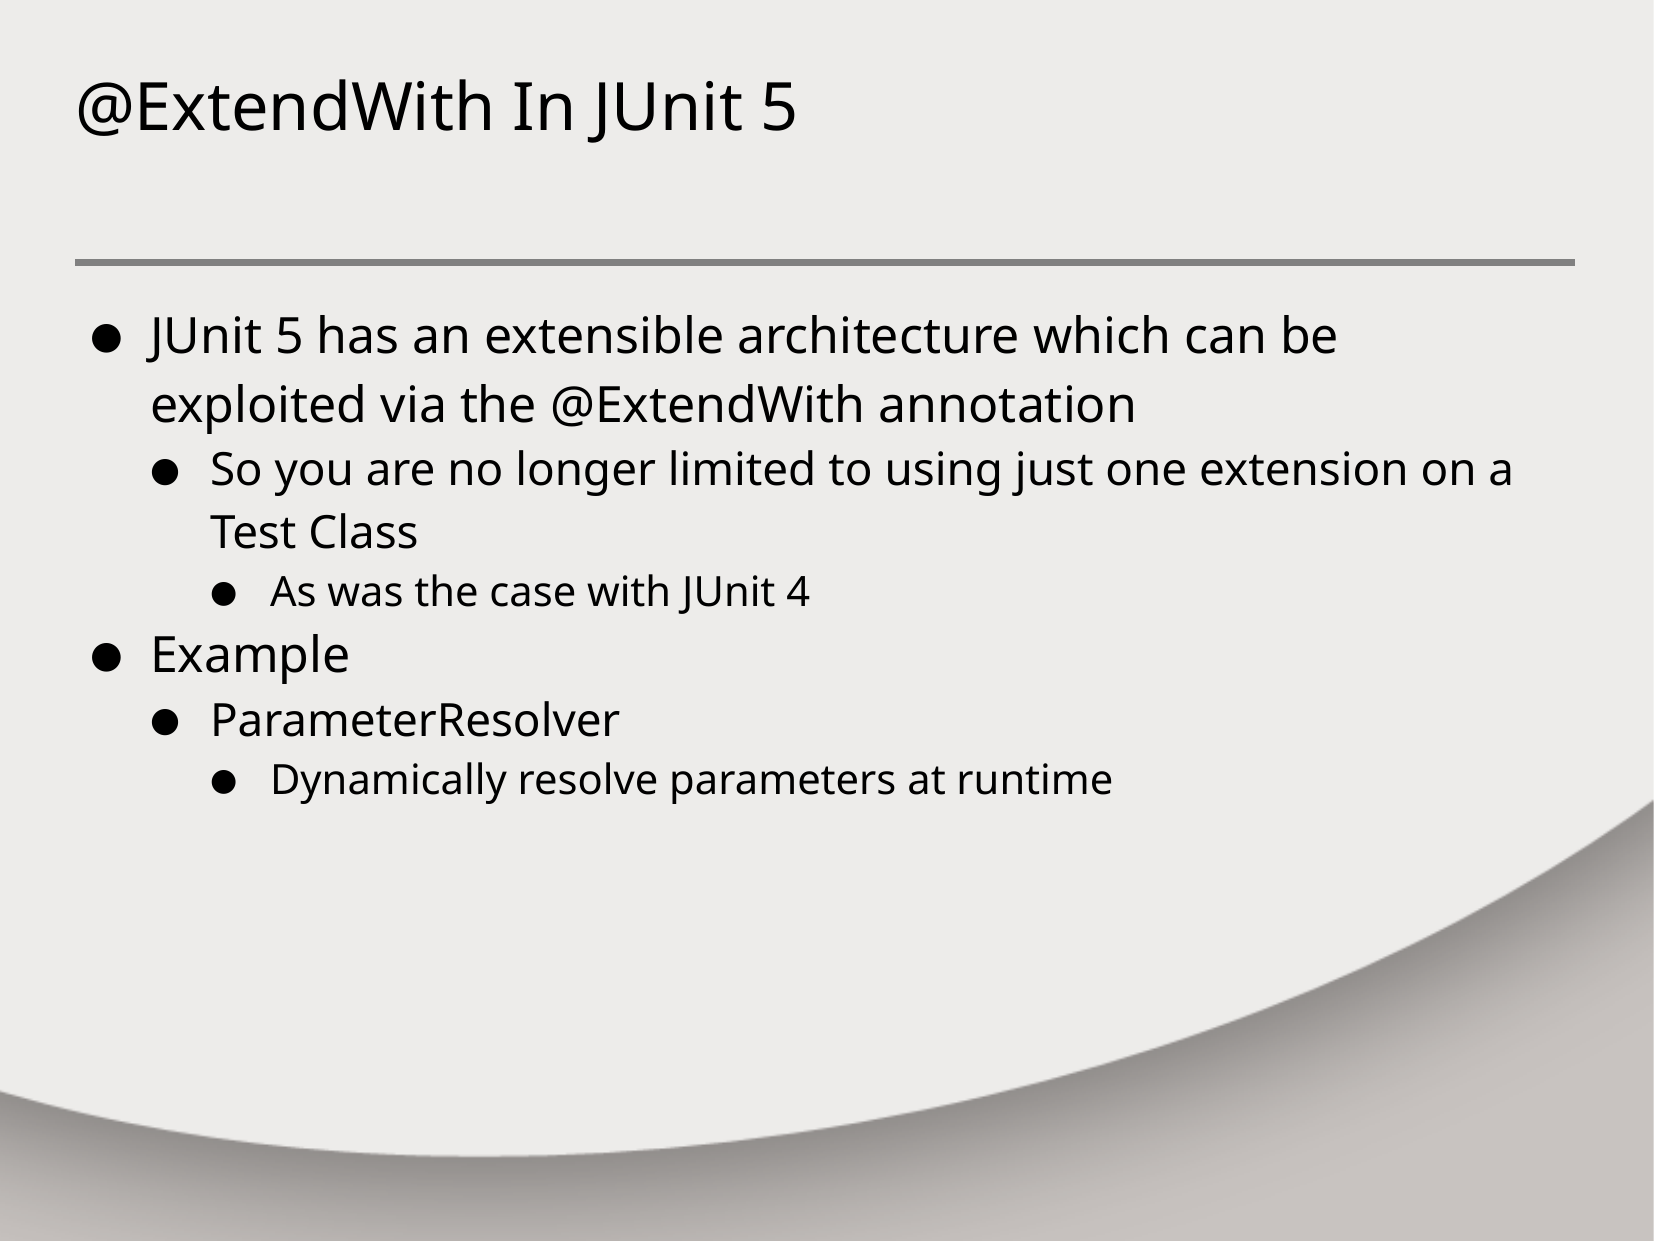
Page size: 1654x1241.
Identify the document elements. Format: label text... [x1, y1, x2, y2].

title @ExtendWith In JUnit 5 [75, 75, 1576, 226]
picture [0, 0, 1654, 1241]
list JUnit 5 has an extensible architecture which can be exploited via the @ExtendWith annotation So you are no longer limited to using just one extension on a Test Class As was the case with JUnit 4 Example ParameterResolver Dynamically resolve parameters at runtime [90, 300, 1565, 1152]
